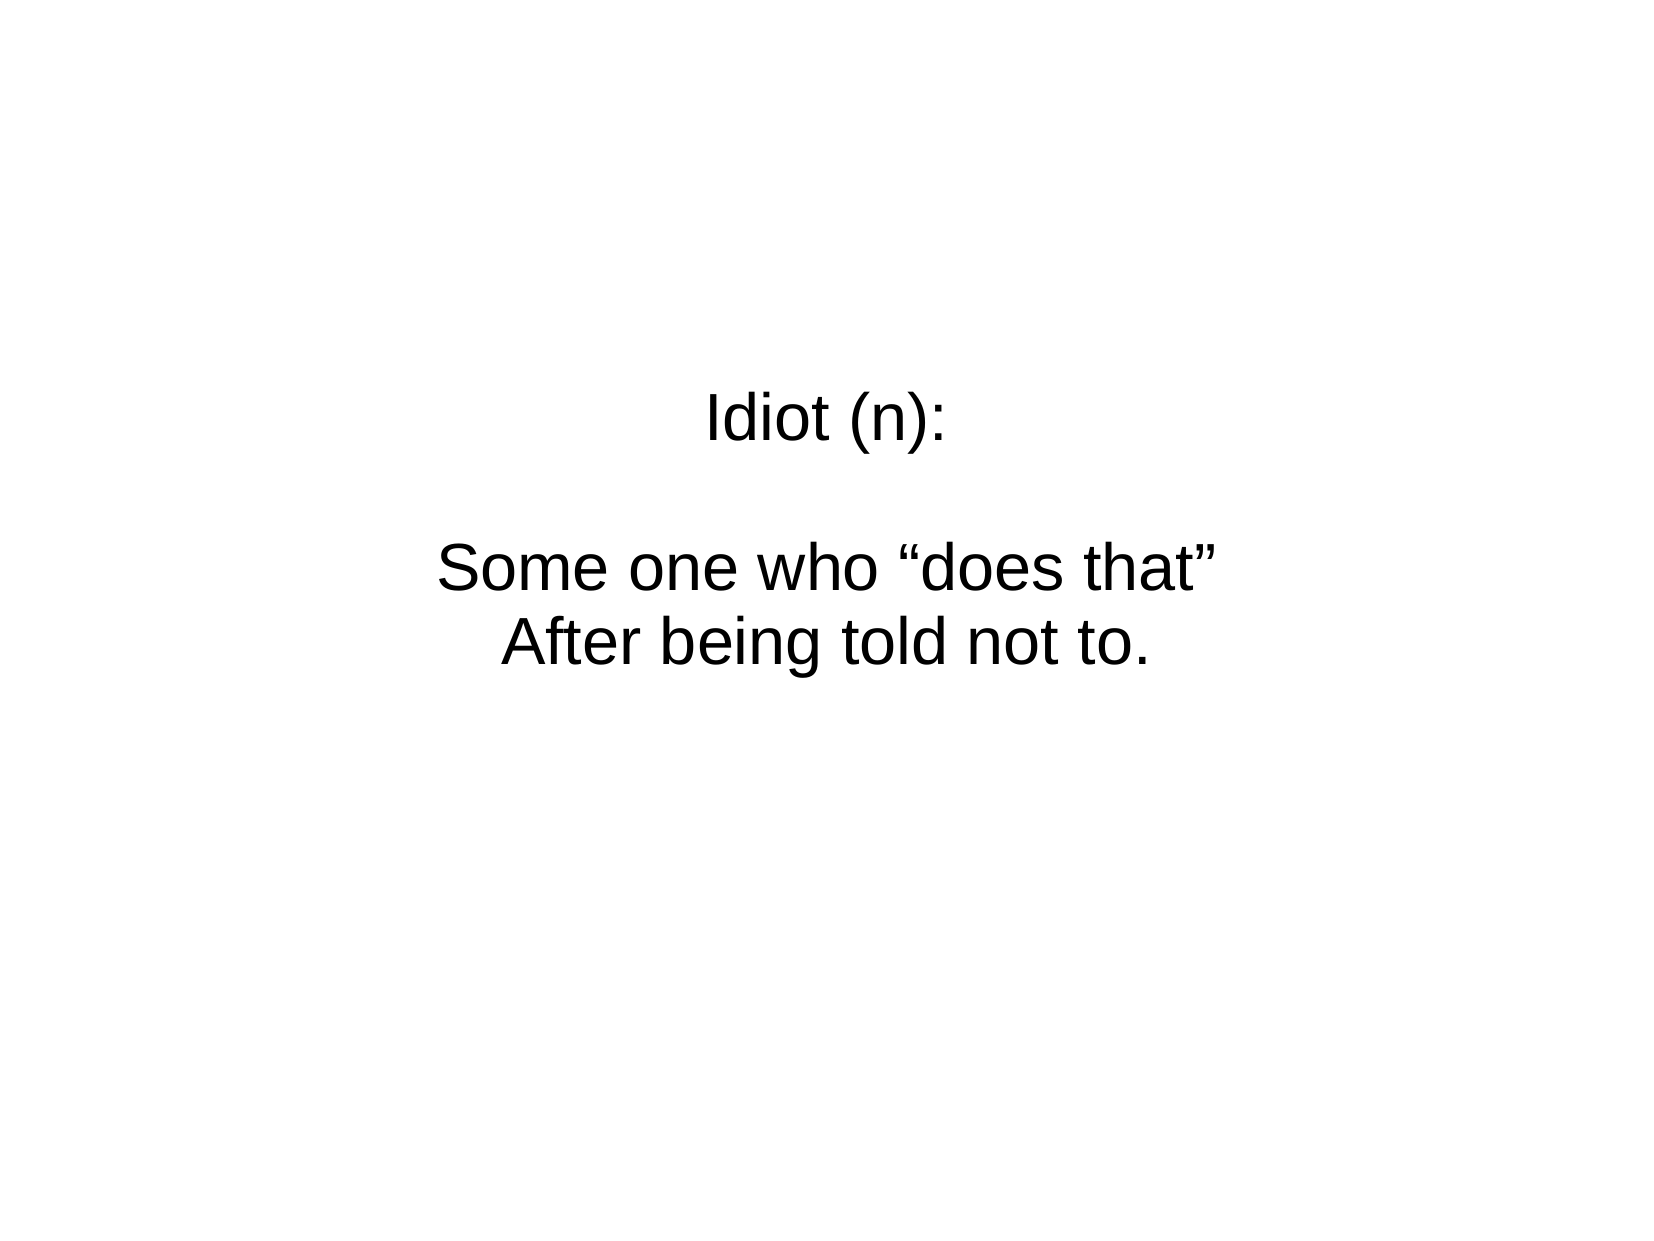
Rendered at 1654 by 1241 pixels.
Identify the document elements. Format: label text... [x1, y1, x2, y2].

subtitle Idiot (n): Some one who “does that” After being told not to. [82, 49, 1571, 1010]
